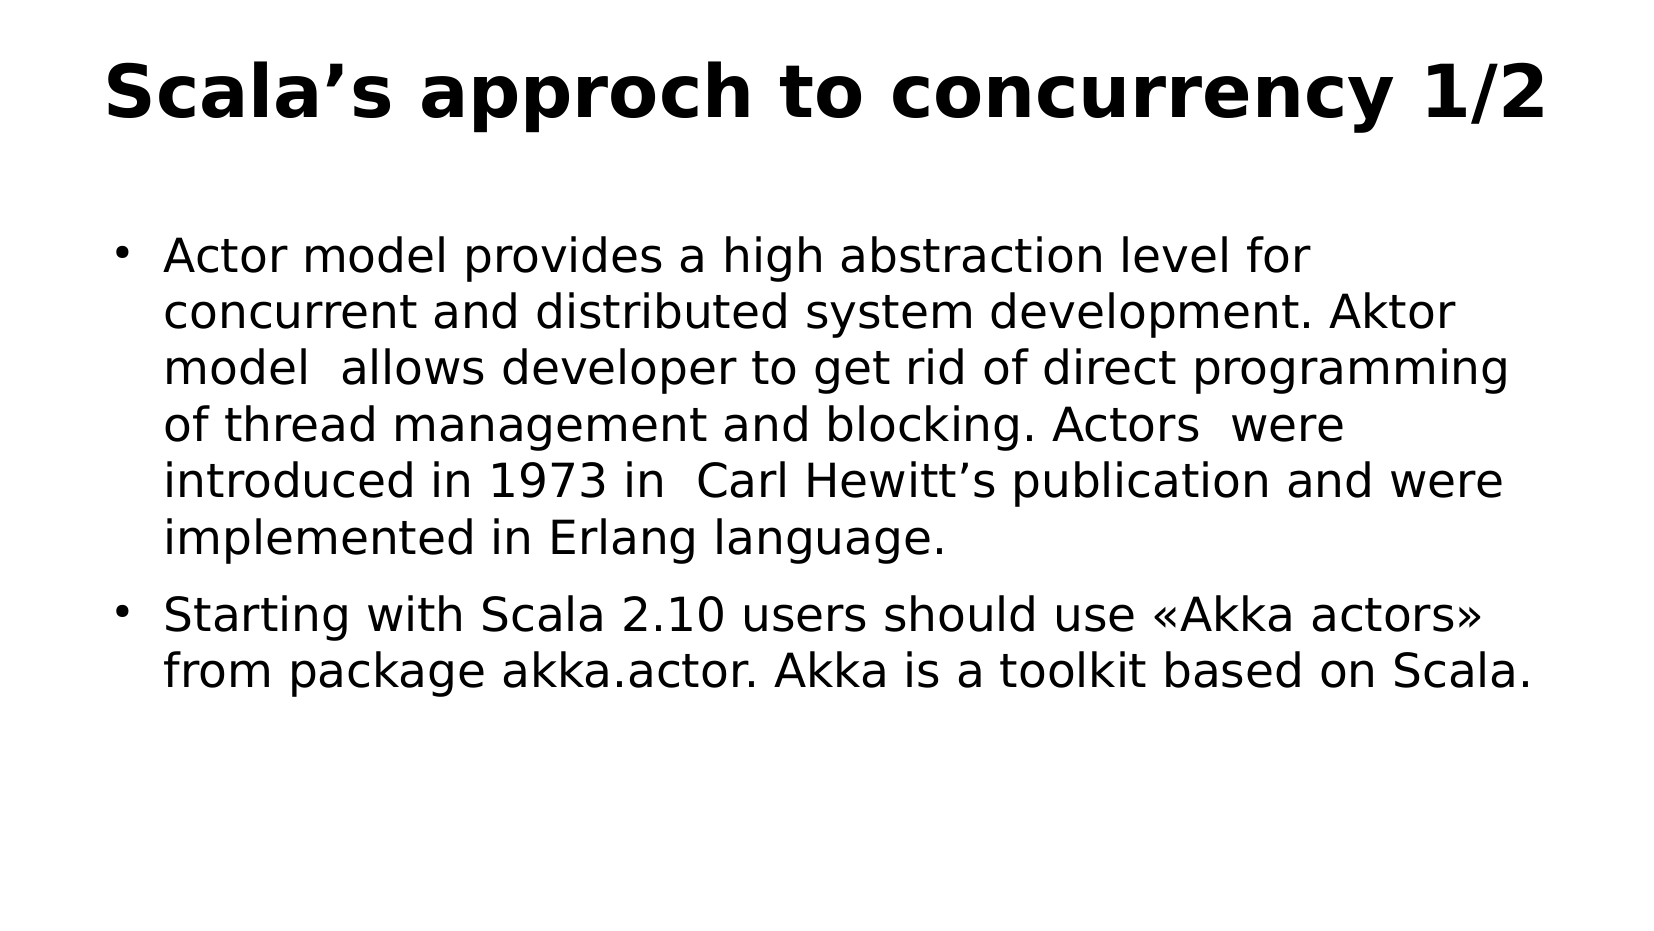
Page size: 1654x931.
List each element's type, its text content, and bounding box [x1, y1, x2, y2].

title Scala’s approch to concurrency 1/2 [82, 37, 1571, 147]
list Actor model provides a high abstraction level for concurrent and distributed system development. Aktor model allows developer to get rid of direct programming of thread management and blocking. Actors were introduced in 1973 in Carl Hewitt’s publication and were implemented in Erlang language. Starting with Scala 2.10 users should use «Akka actors» from package akka.actor. Akka is a toolkit based on Scala. [82, 217, 1571, 758]
